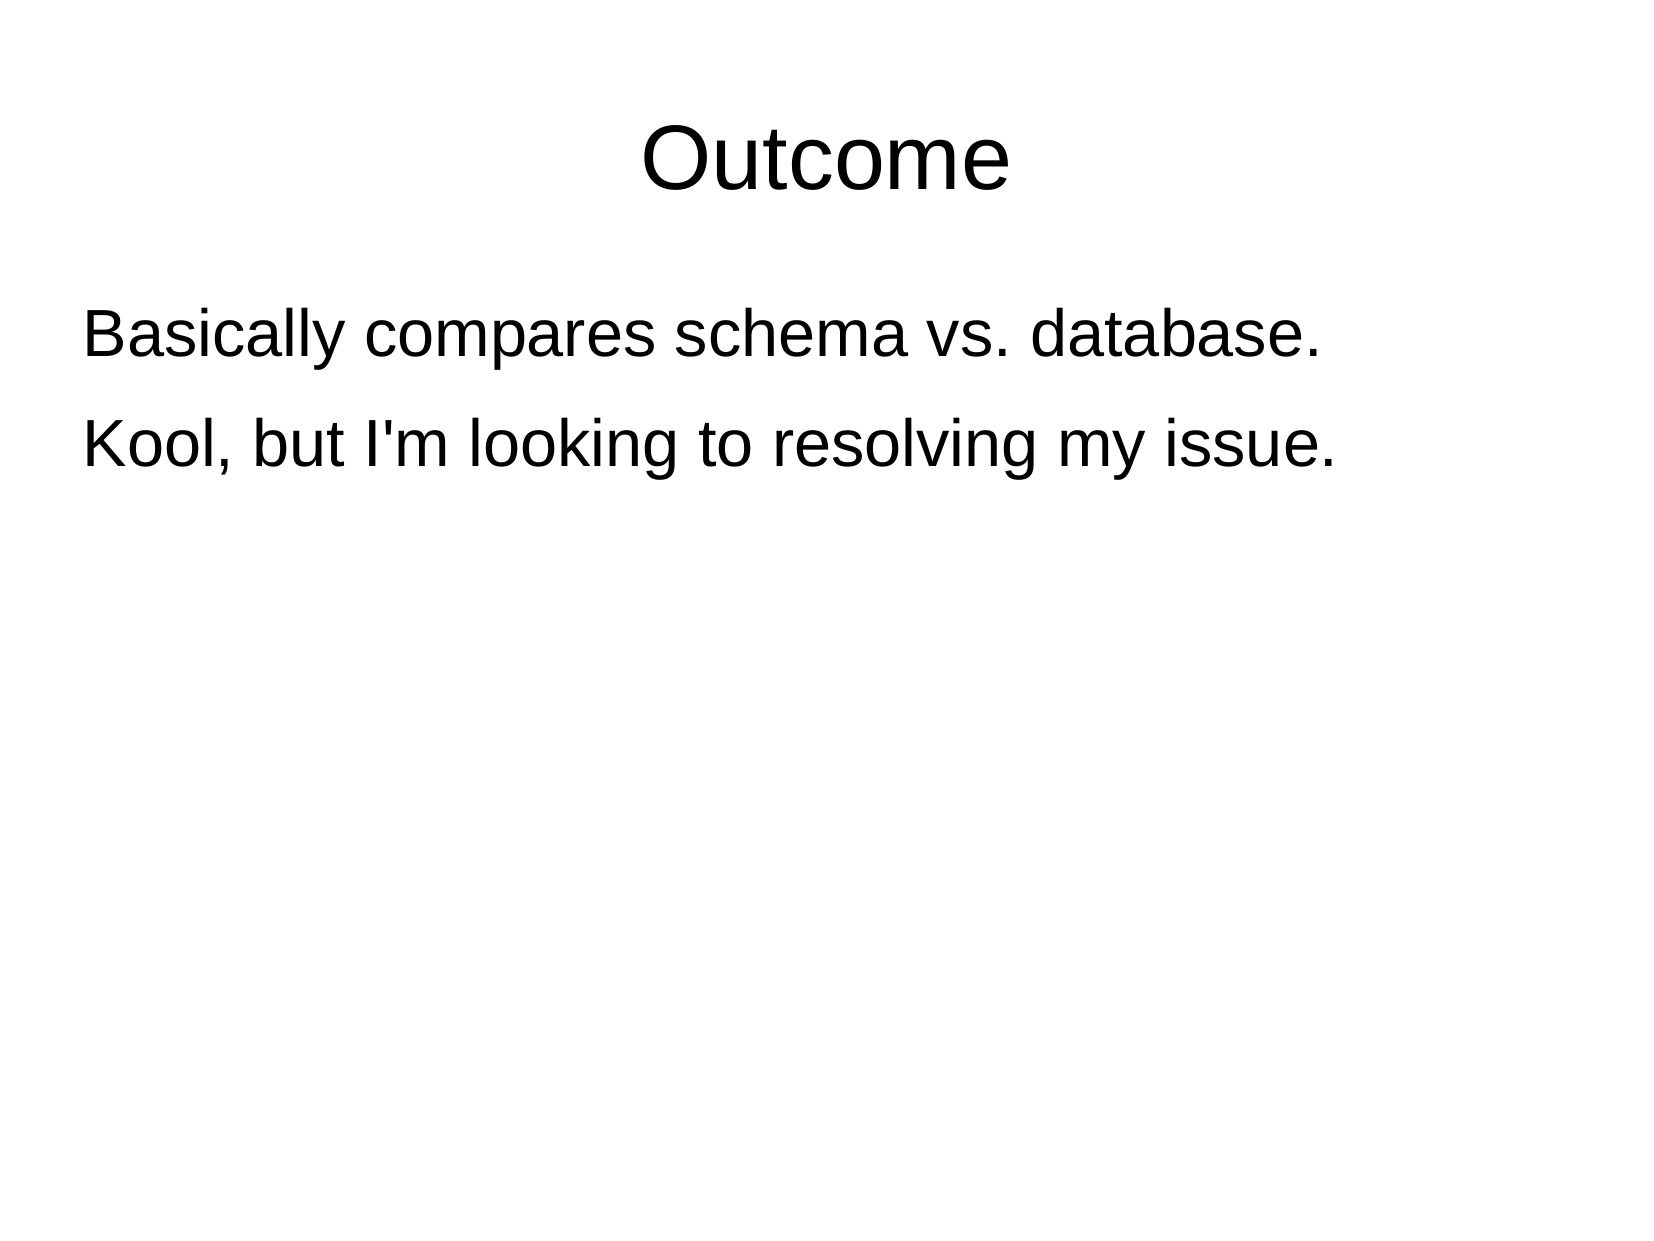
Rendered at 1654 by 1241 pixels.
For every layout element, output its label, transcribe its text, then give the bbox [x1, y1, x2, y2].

title Outcome [82, 97, 1571, 208]
list Basically compares schema vs. database. Kool, but I'm looking to resolving my issue. [82, 290, 1571, 1010]
